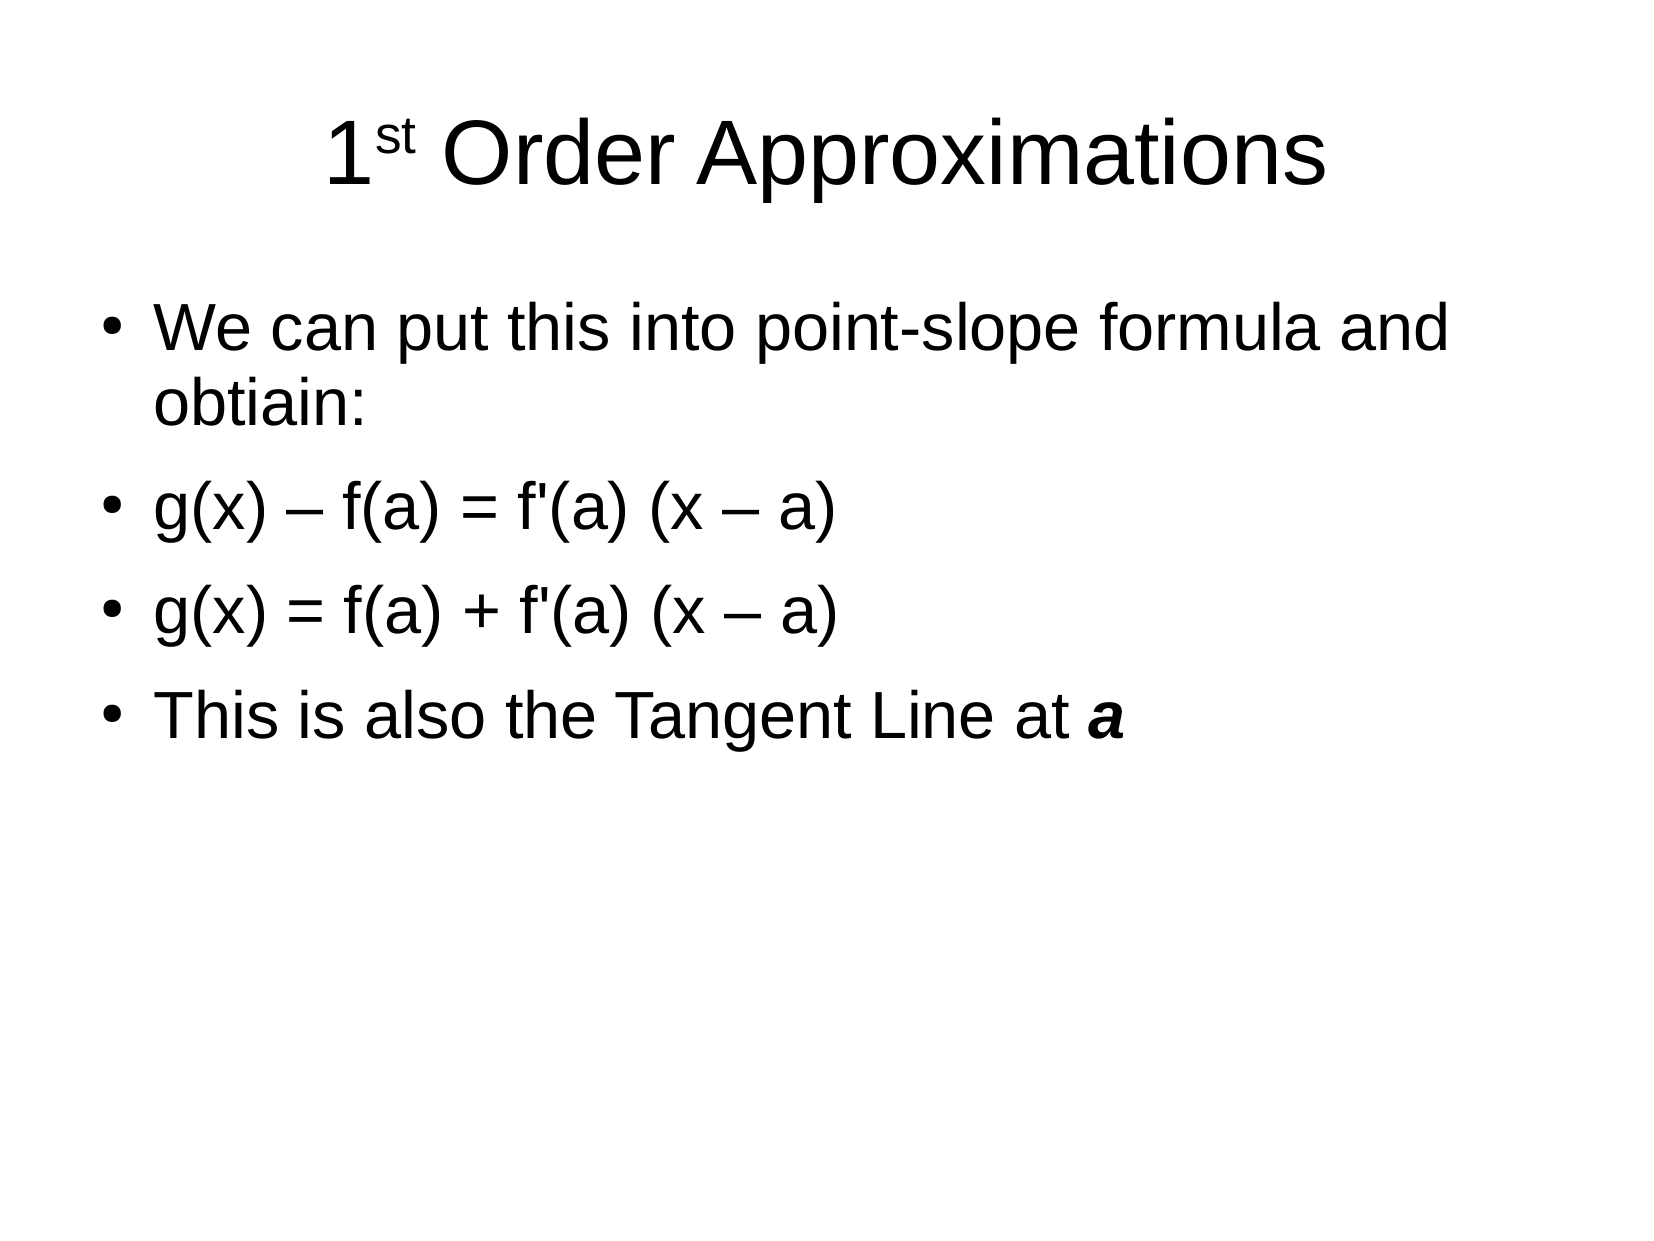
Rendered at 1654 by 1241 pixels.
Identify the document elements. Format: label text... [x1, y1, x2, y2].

list We can put this into point-slope formula and obtiain: g(x) – f(a) = f'(a) (x – a) g(x) = f(a) + f'(a) (x – a) This is also the Tangent Line at a [82, 290, 1571, 1109]
title 1st Order Approximations [82, 49, 1571, 257]
